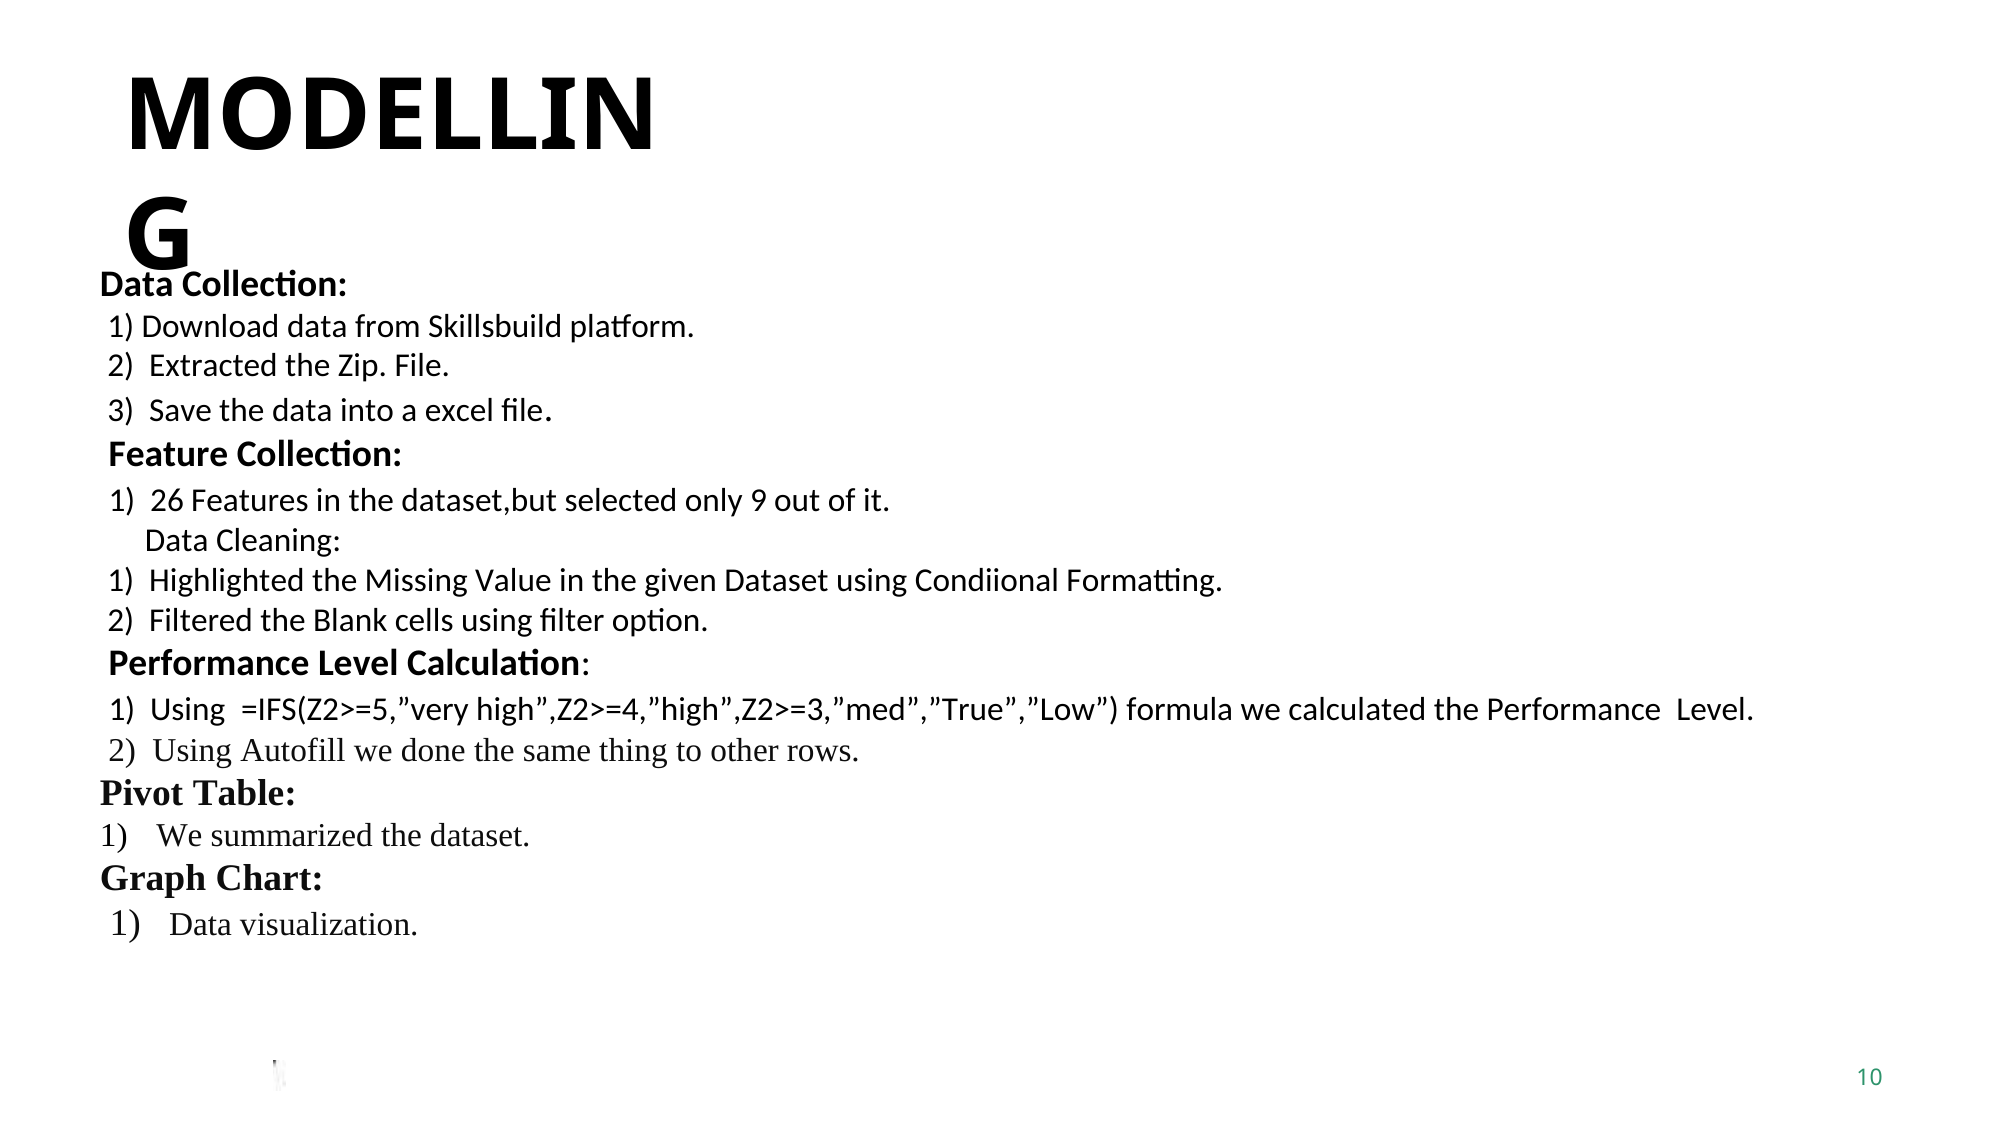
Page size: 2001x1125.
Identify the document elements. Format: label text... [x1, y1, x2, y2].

text_box MODELLING [121, 47, 664, 173]
picture [273, 1060, 286, 1091]
list Data Collection: 1) Download data from Skillsbuild platform. 2) Extracted the Zip. File. 3) Save the data into a excel file. Feature Collection: 1) 26 Features in the dataset,but selected only 9 out of it. Data Cleaning: 1) Highlighted the Missing Value in the given Dataset using Condiional Formatting. 2) Filtered the Blank cells using filter option. Performance Level Calculation: 1) Using =IFS(Z2>=5,”very high”,Z2>=4,”high”,Z2>=3,”med”,”True”,”Low”) formula we calculated the Performance Level. 2) Using Autofill we done the same thing to other rows. Pivot Table: We summarized the dataset. Graph Chart: 1) Data visualization. [99, 258, 1877, 1001]
text_box 10 [1849, 1061, 1888, 1094]
